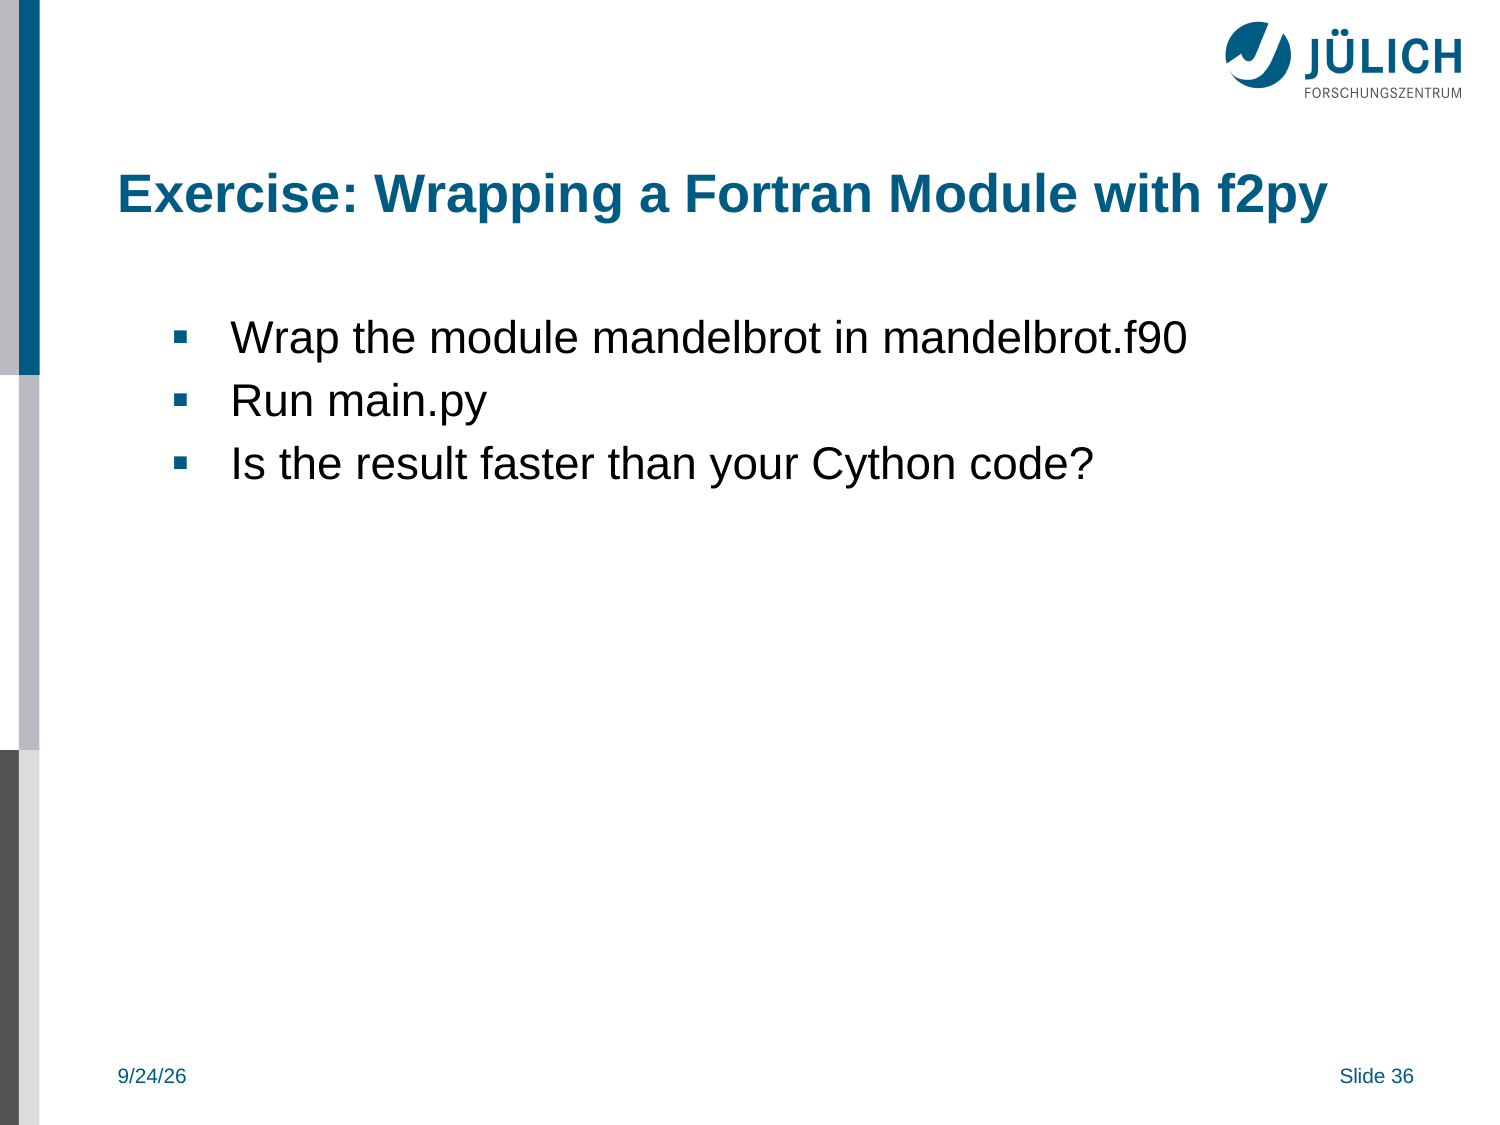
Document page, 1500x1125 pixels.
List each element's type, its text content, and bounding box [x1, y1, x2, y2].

picture [1224, 20, 1461, 98]
list Wrap the module mandelbrot in mandelbrot.f90 Run main.py Is the result faster than your Cython code? [117, 312, 1393, 988]
title Exercise: Wrapping a Fortran Module with f2py [117, 99, 1393, 288]
